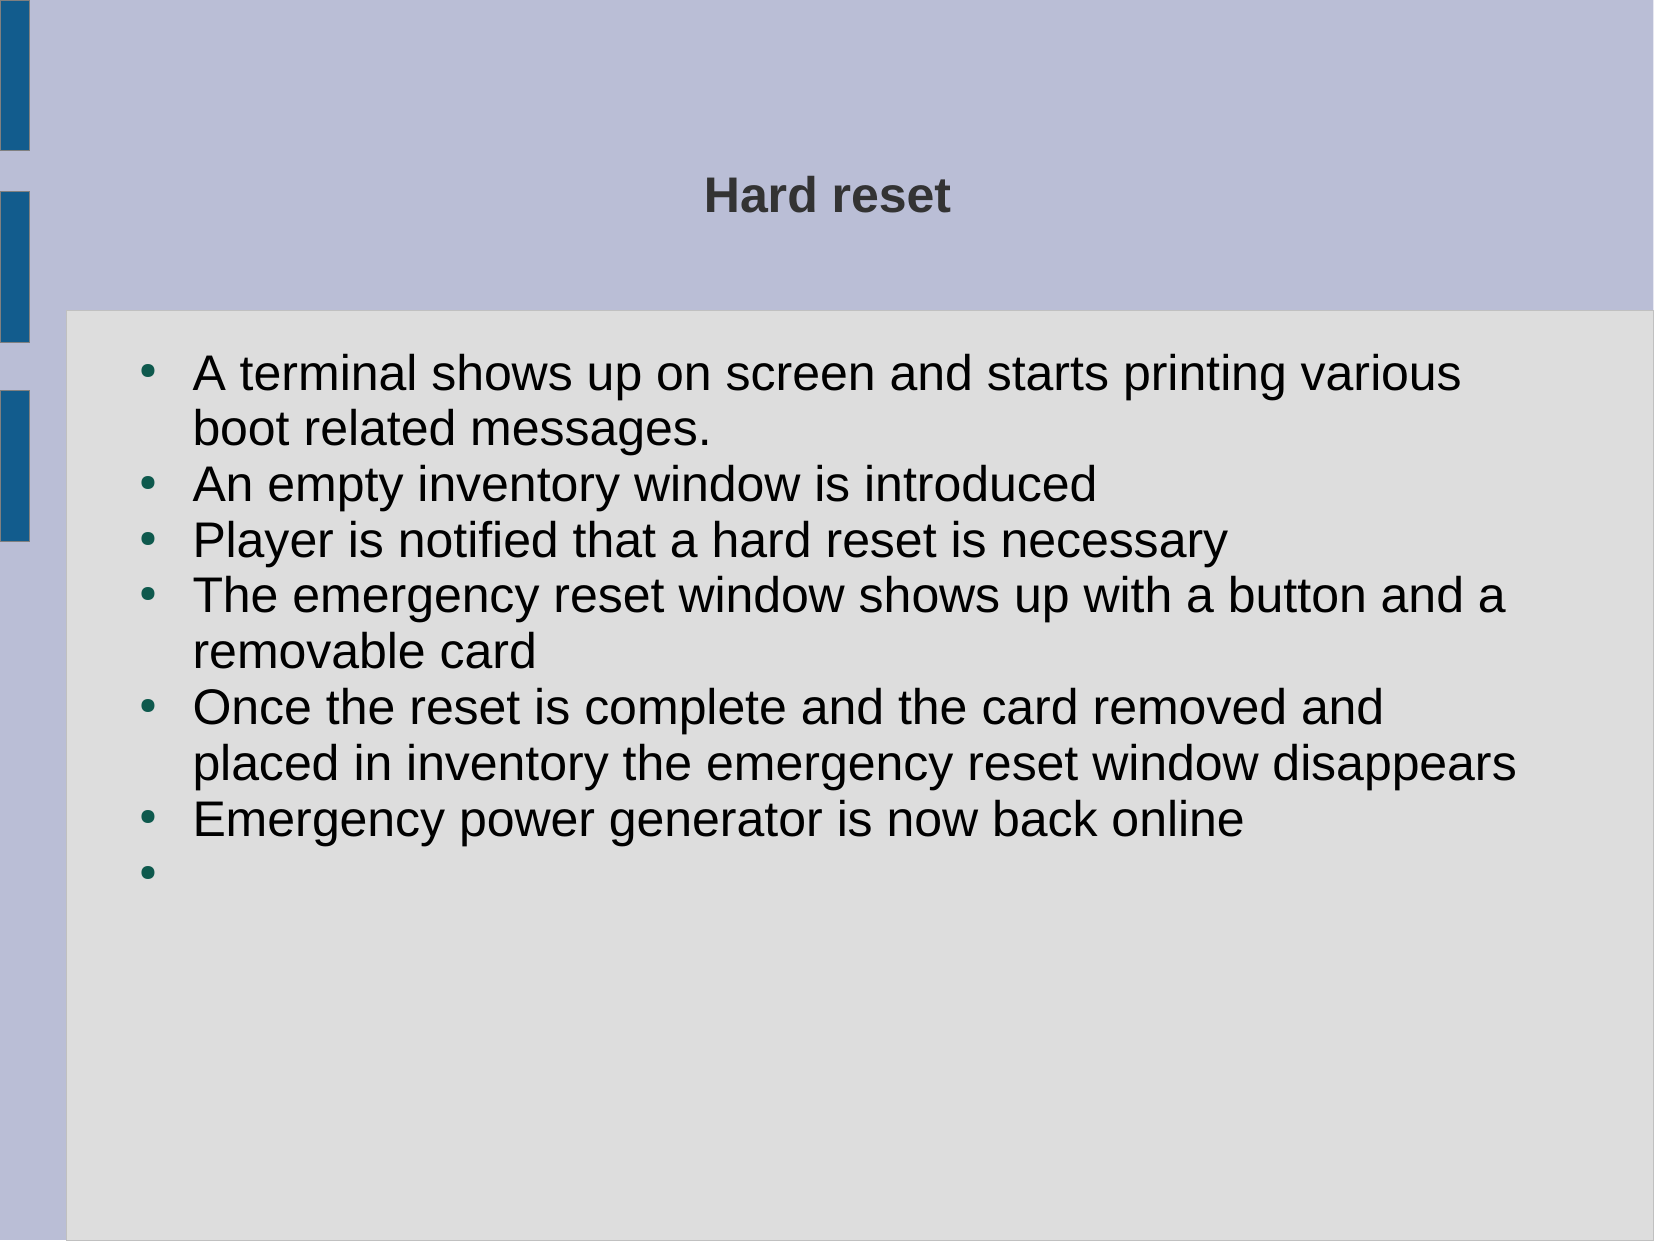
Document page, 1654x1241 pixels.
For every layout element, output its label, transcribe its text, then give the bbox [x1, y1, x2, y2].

list A terminal shows up on screen and starts printing various boot related messages. An empty inventory window is introduced Player is notified that a hard reset is necessary The emergency reset window shows up with a button and a removable card Once the reset is complete and the card removed and placed in inventory the emergency reset window disappears Emergency power generator is now back online [121, 344, 1534, 1127]
title Hard reset [121, 91, 1534, 299]
